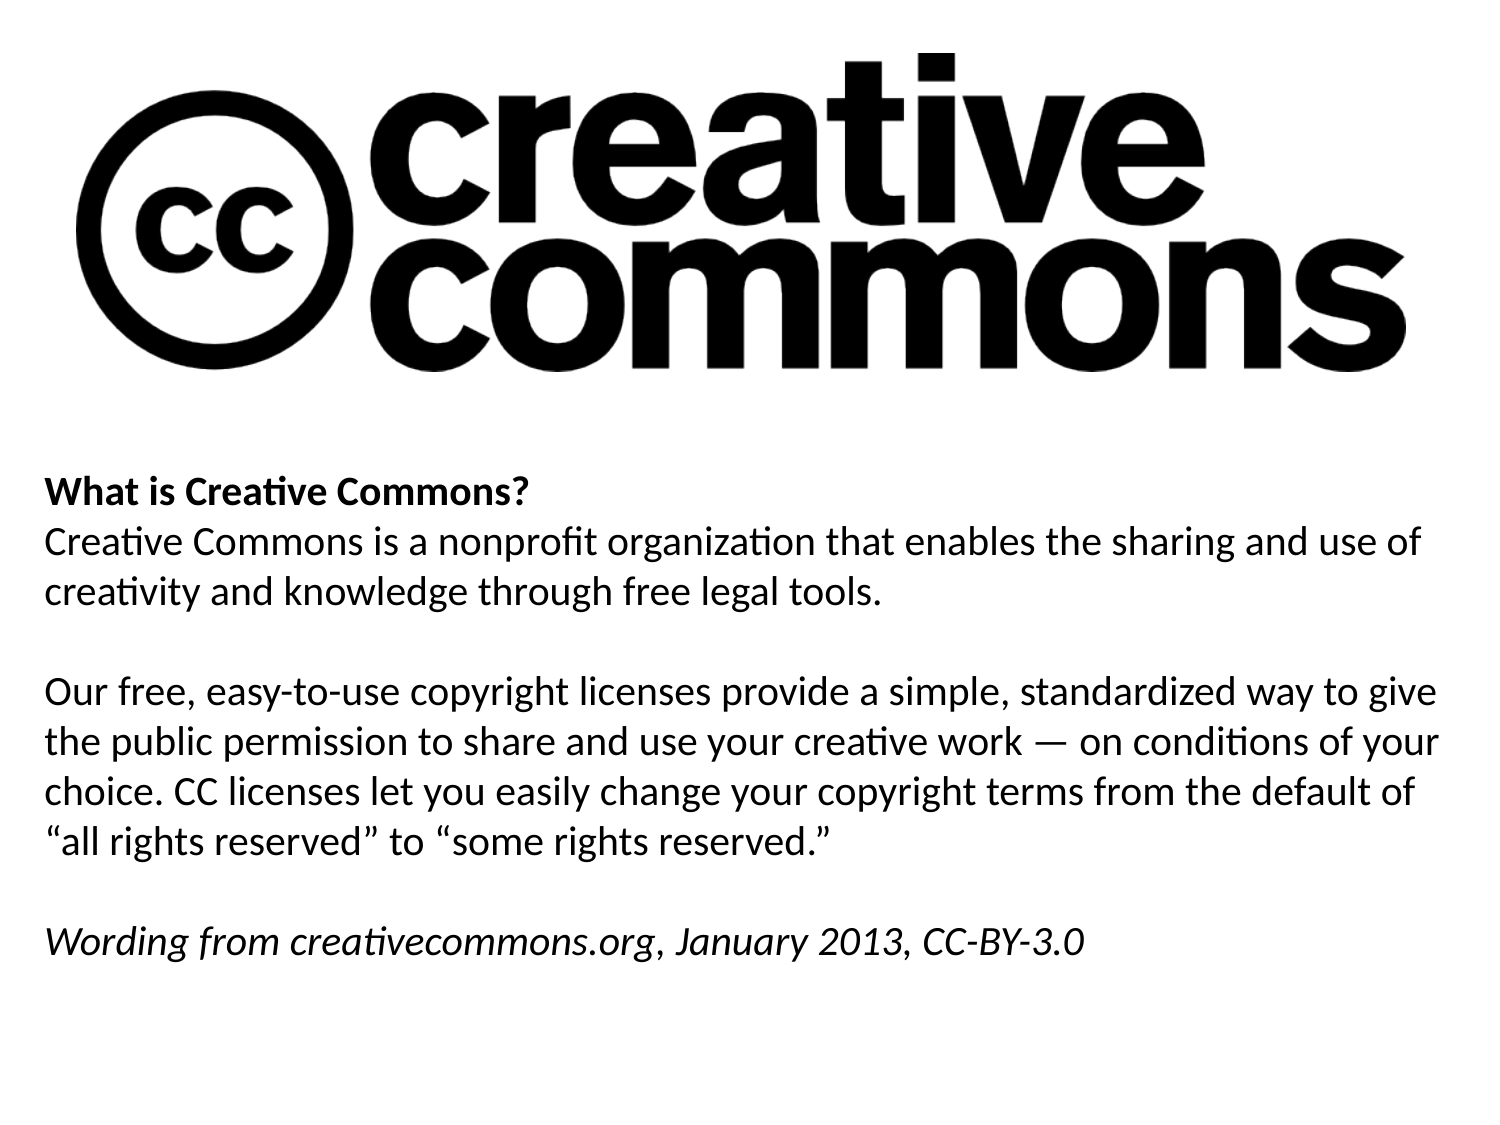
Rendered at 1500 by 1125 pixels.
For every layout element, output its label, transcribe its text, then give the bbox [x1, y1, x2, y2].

picture [76, 54, 1406, 372]
text_box What is Creative Commons? Creative Commons is a nonprofit organization that enables the sharing and use of creativity and knowledge through free legal tools. Our free, easy-to-use copyright licenses provide a simple, standardized way to give the public permission to share and use your creative work — on conditions of your choice. CC licenses let you easily change your copyright terms from the default of “all rights reserved” to “some rights reserved.” Wording from creativecommons.org, January 2013, CC-BY-3.0 [29, 456, 1484, 977]
